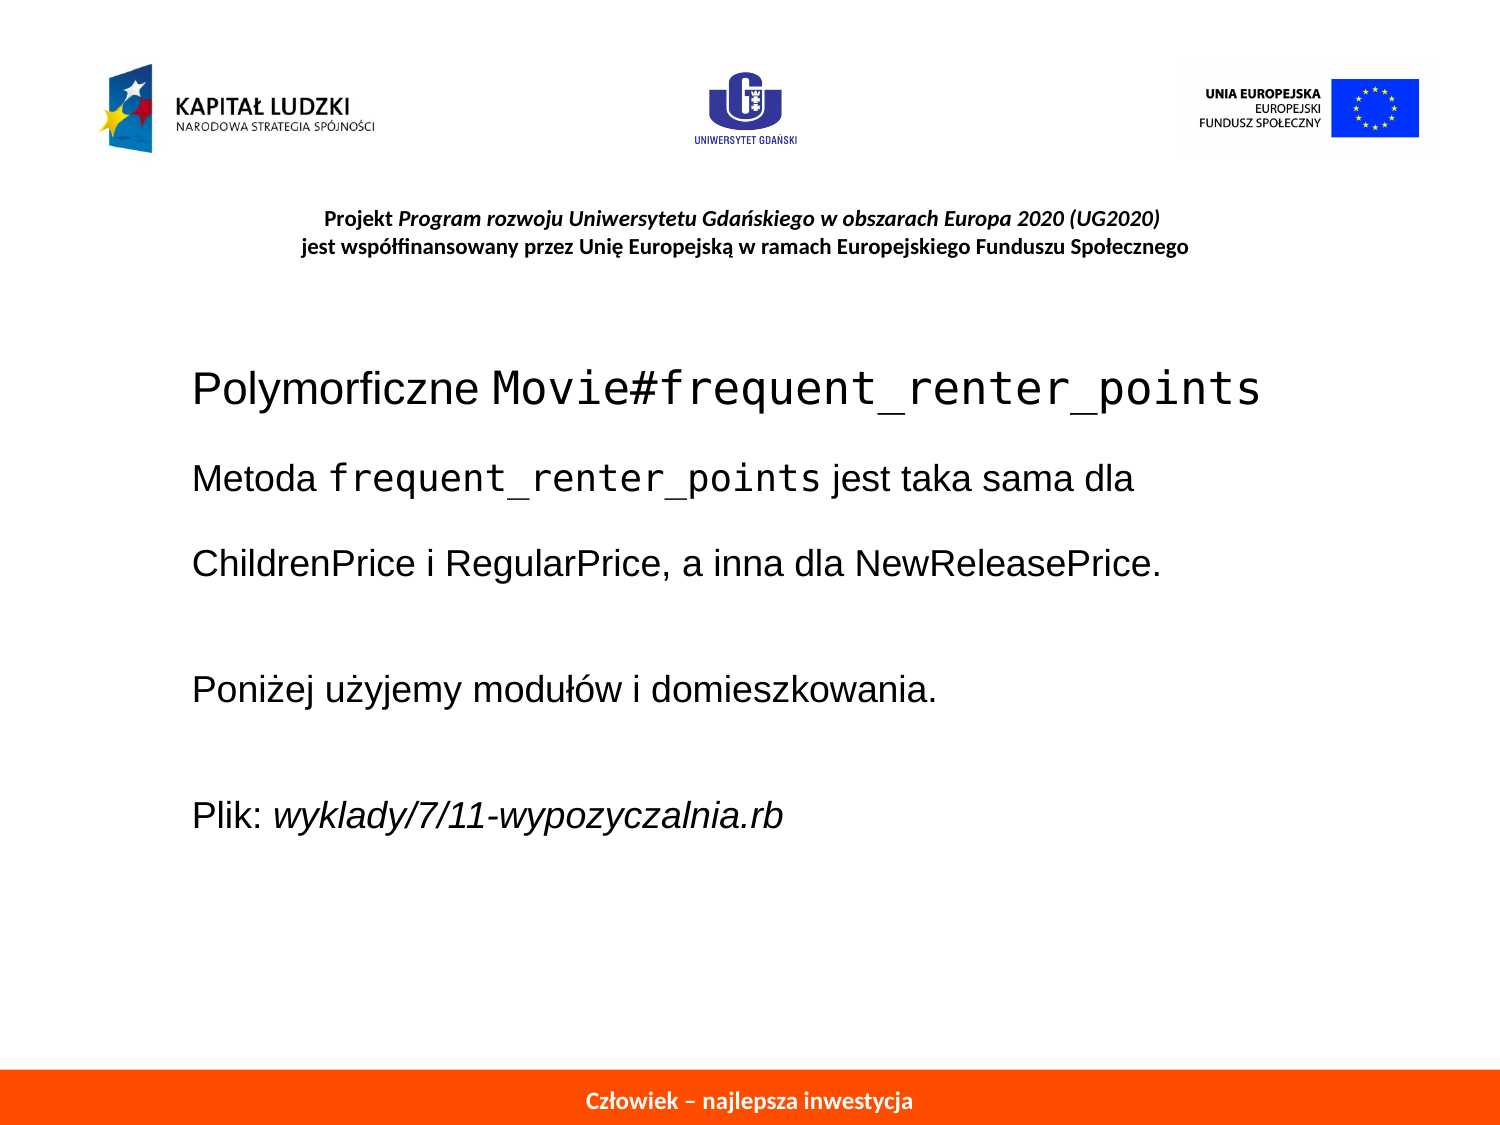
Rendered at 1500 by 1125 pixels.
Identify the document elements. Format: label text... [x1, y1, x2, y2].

picture [692, 69, 800, 147]
picture [1179, 60, 1439, 156]
text_box Polymorficzne Movie#frequent_renter_points Metoda frequent_renter_points jest taka sama dla ChildrenPrice i RegularPrice, a inna dla NewReleasePrice. Poniżej użyjemy modułów i domieszkowania. Plik: wyklady/7/11-wypozyczalnia.rb [177, 354, 1278, 844]
footer Człowiek – najlepsza inwestycja [0, 1069, 1500, 1125]
text_box Projekt Program rozwoju Uniwersytetu Gdańskiego w obszarach Europa 2020 (UG2020) jest współfinansowany przez Unię Europejską w ramach Europejskiego Funduszu Społecznego [53, 196, 1439, 267]
picture [53, 19, 418, 196]
